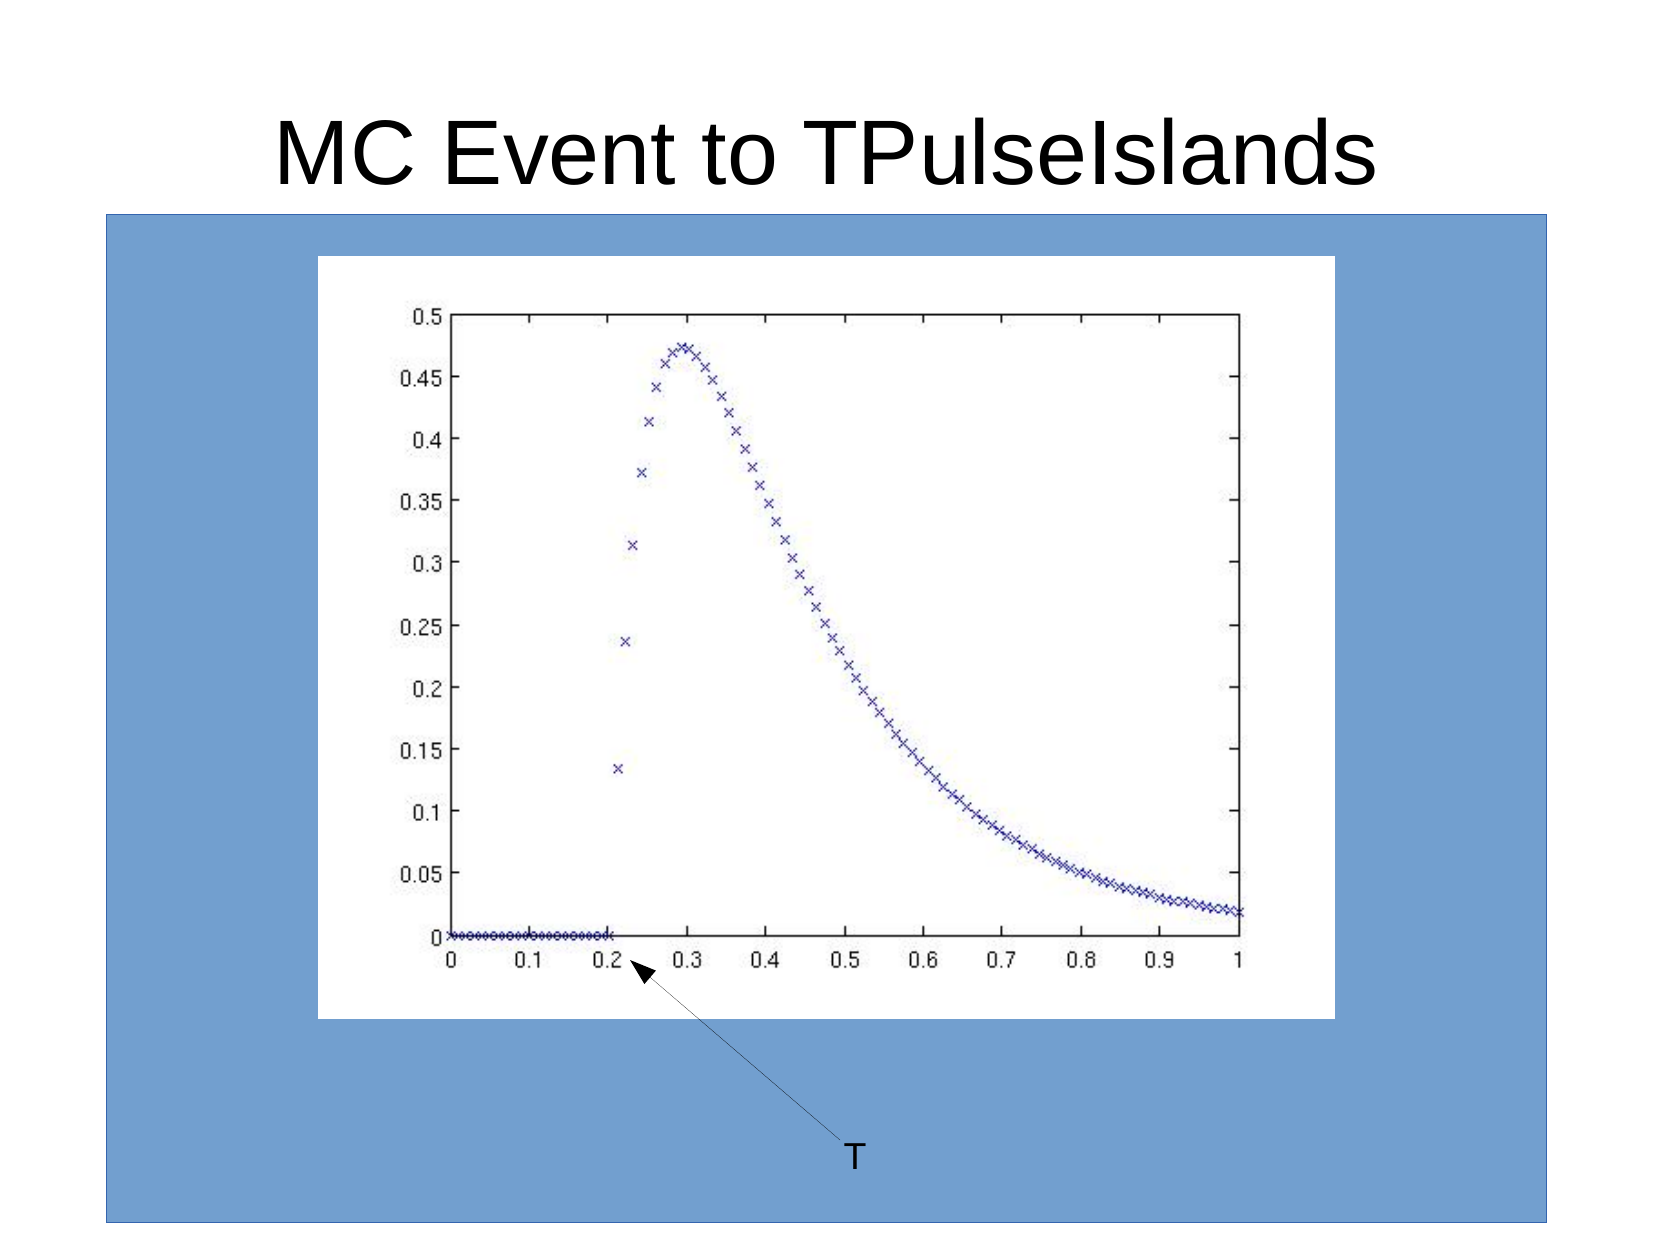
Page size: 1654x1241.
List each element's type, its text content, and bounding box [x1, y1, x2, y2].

text_box [106, 214, 1547, 1223]
title MC Event to TPulseIslands [82, 49, 1571, 257]
text_box T [825, 1128, 886, 1186]
picture [318, 256, 1335, 1019]
